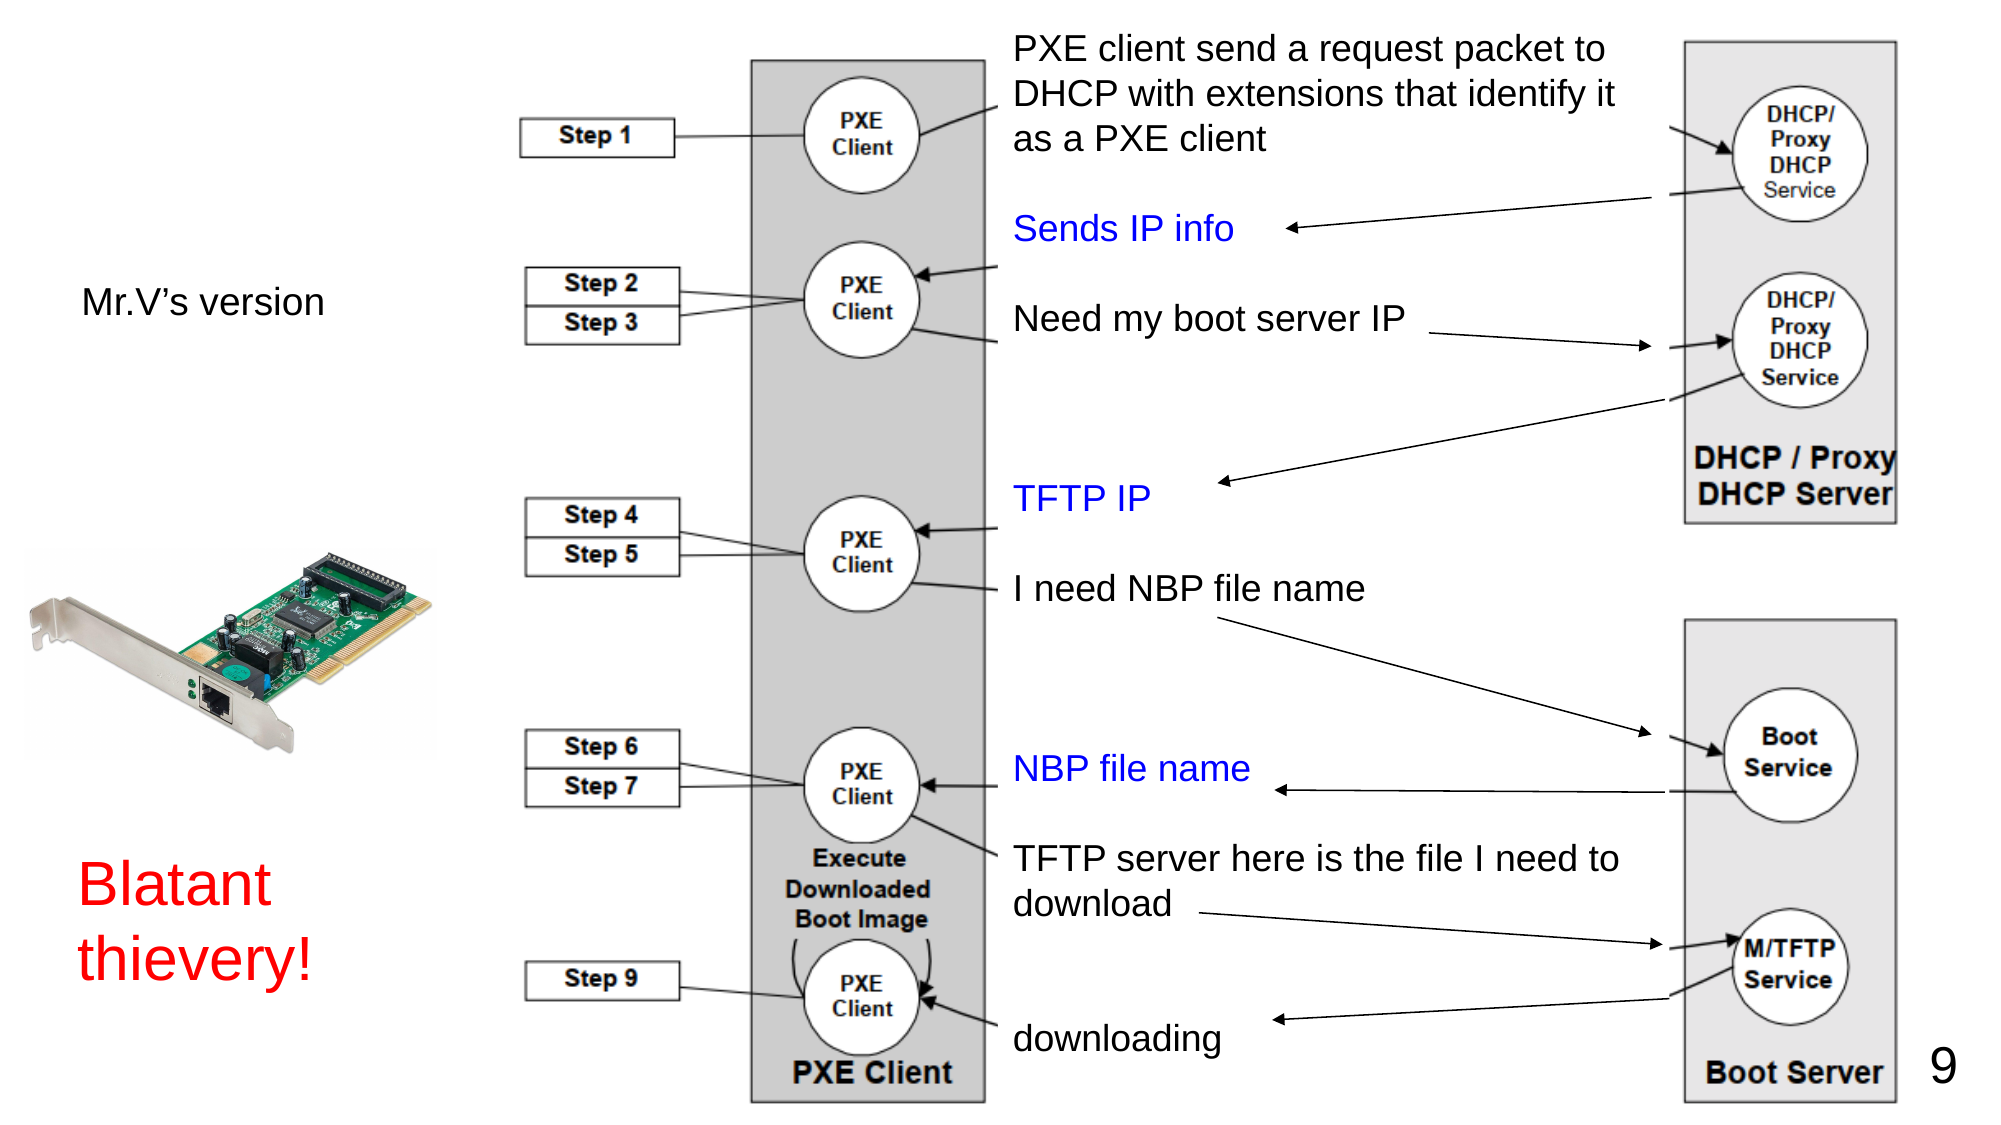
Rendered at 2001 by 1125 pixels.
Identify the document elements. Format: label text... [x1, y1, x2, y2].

text_box PXE client send a request packet to DHCP with extensions that identify it as a PXE client Sends IP info Need my boot server IP TFTP IP I need NBP file name NBP file name TFTP server here is the file I need to download downloading [997, 8, 1670, 1106]
slide_number <number> [1853, 1019, 1974, 1106]
list Mr.V’s version [61, 165, 447, 913]
picture [467, 0, 2000, 1125]
picture [24, 548, 437, 760]
text_box Blatant thievery! [63, 835, 439, 1000]
